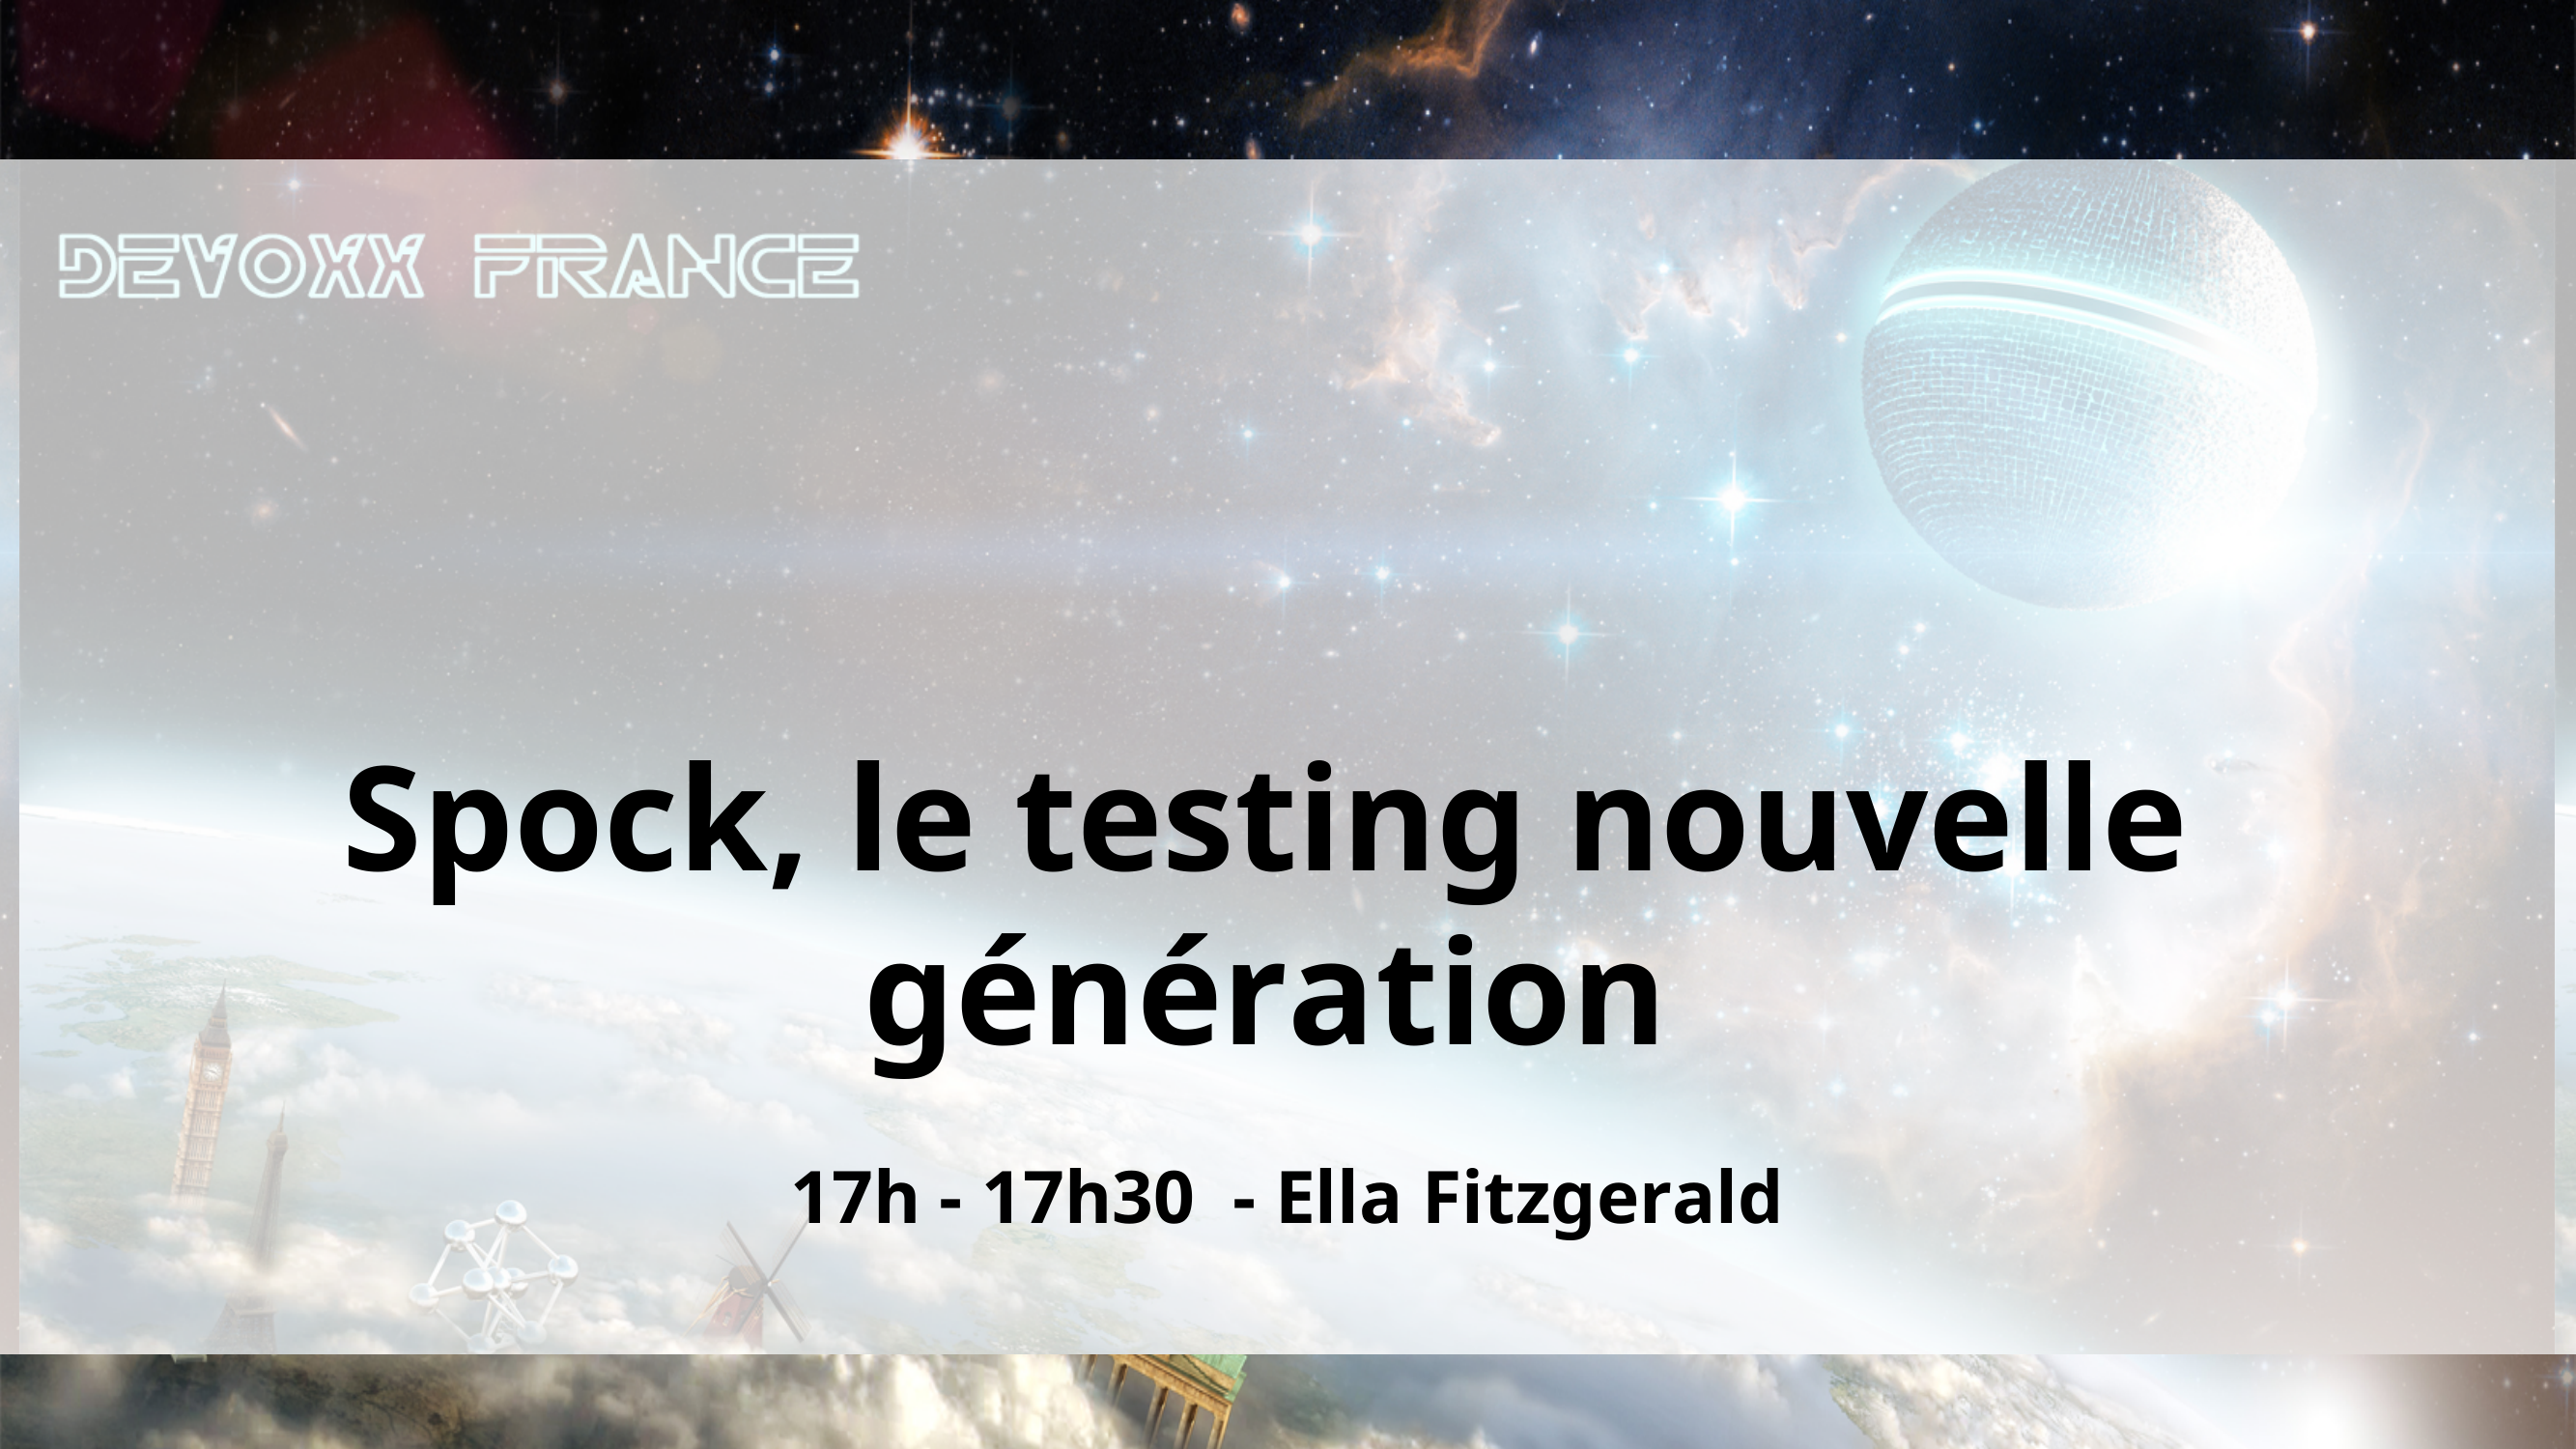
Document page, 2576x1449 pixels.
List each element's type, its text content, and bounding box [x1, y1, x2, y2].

text_box Spock, le testing nouvelle génération [249, 849, 2282, 949]
text_box 17h - 17h30 - Ella Fitzgerald [271, 1145, 2305, 1244]
picture [0, 0, 2576, 1449]
